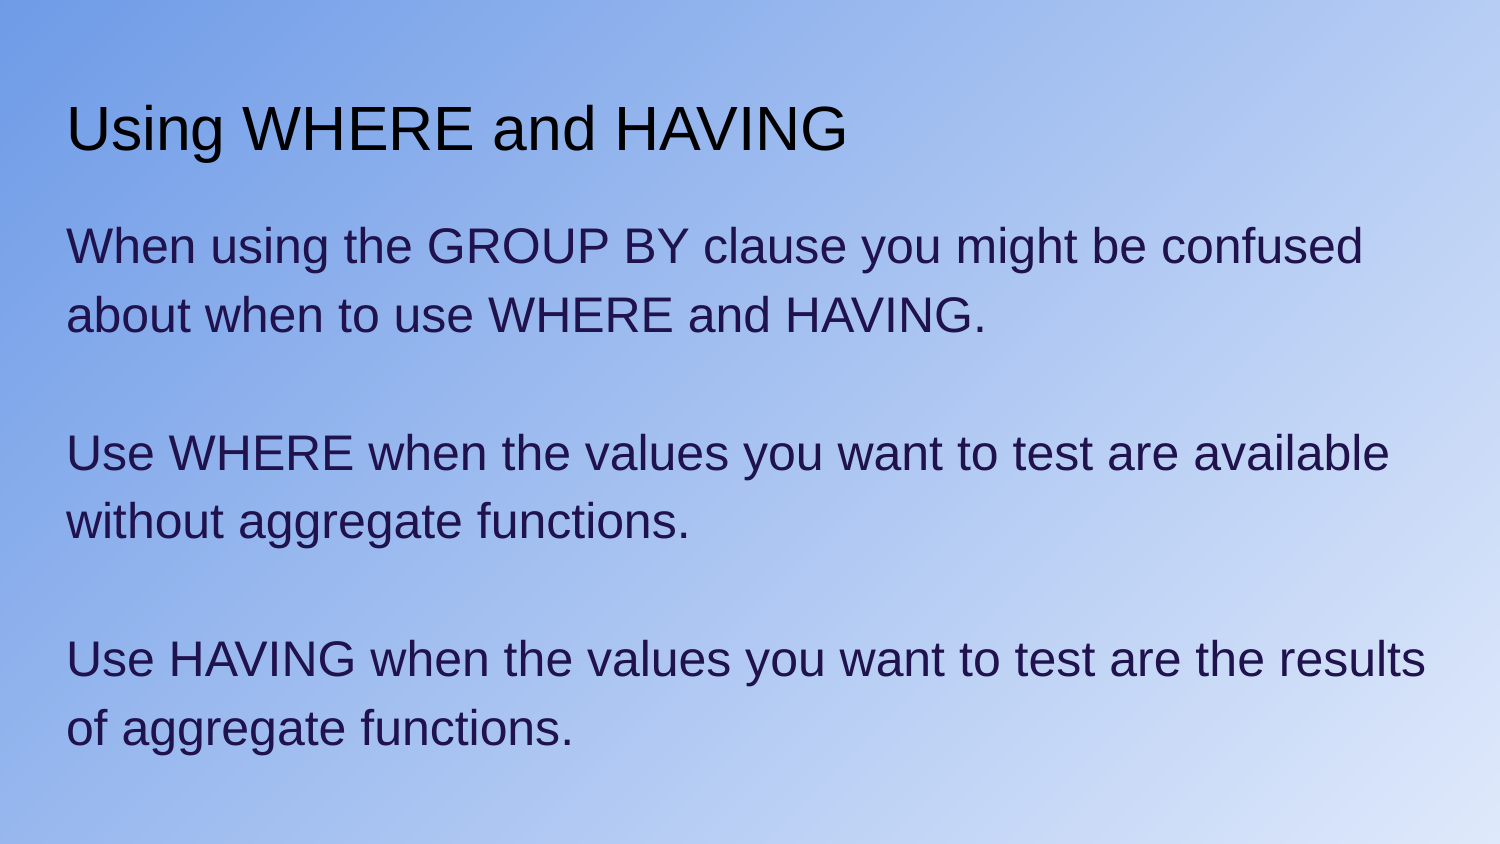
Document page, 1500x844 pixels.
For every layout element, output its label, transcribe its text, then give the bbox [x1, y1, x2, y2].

title Using WHERE and HAVING [51, 72, 1449, 167]
list When using the GROUP BY clause you might be confused about when to use WHERE and HAVING. Use WHERE when the values you want to test are available without aggregate functions. Use HAVING when the values you want to test are the results of aggregate functions. [51, 189, 1449, 750]
